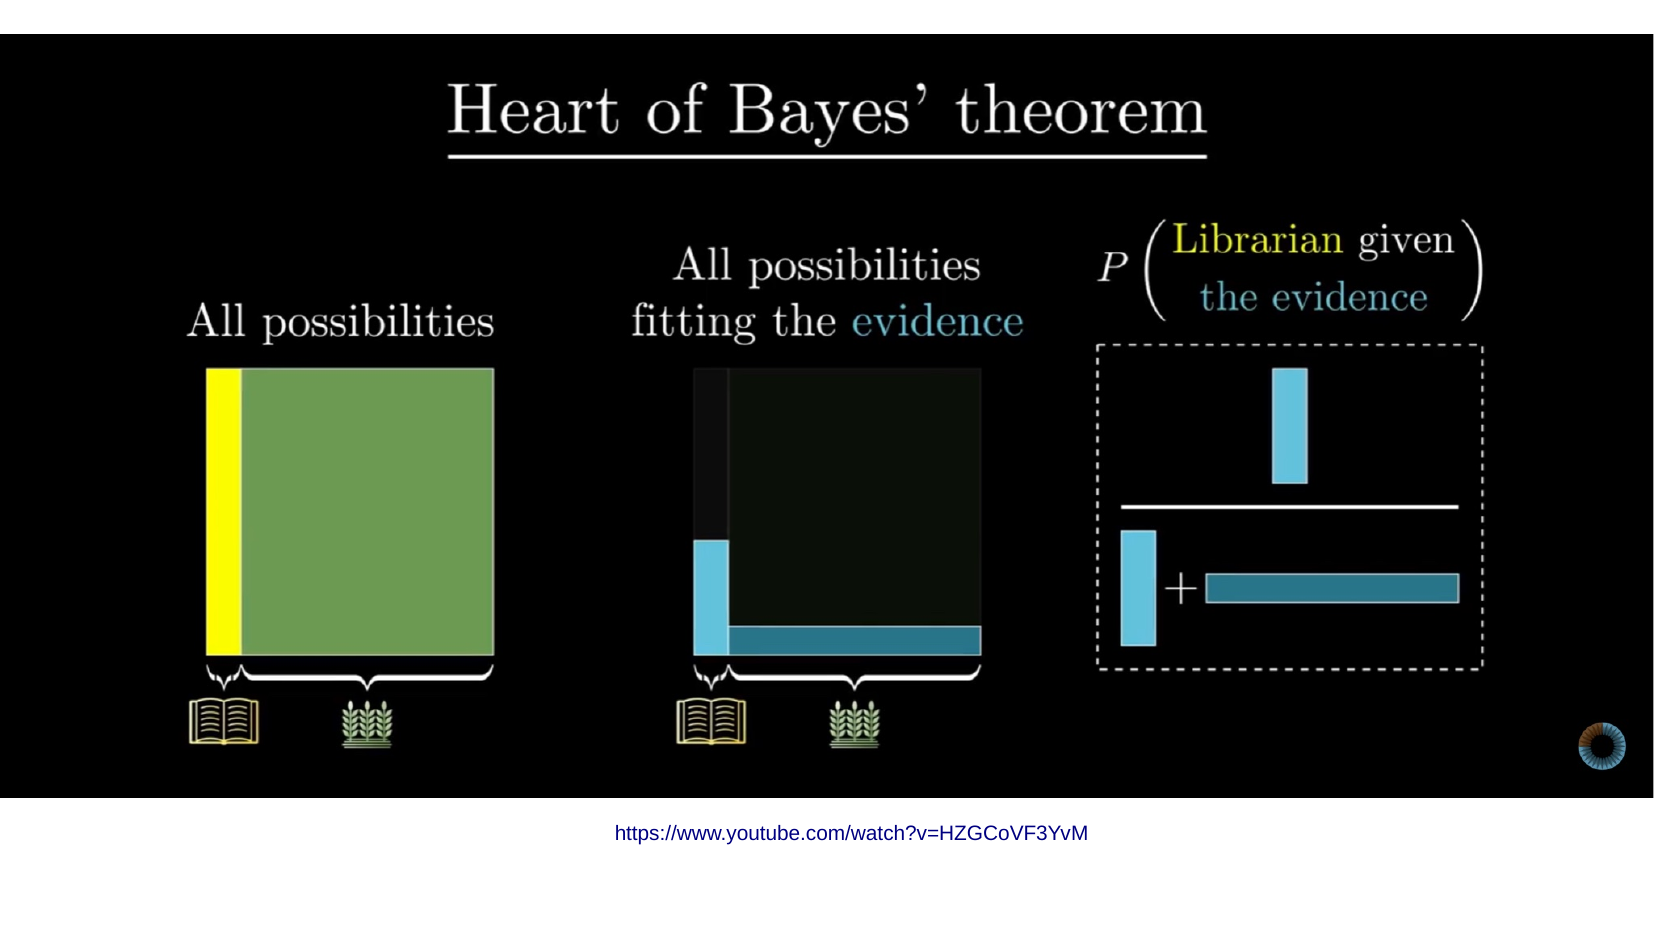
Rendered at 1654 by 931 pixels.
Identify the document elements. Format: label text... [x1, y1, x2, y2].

picture [0, 34, 1654, 798]
text_box https://www.youtube.com/watch?v=HZGCoVF3YvM [600, 813, 1115, 924]
